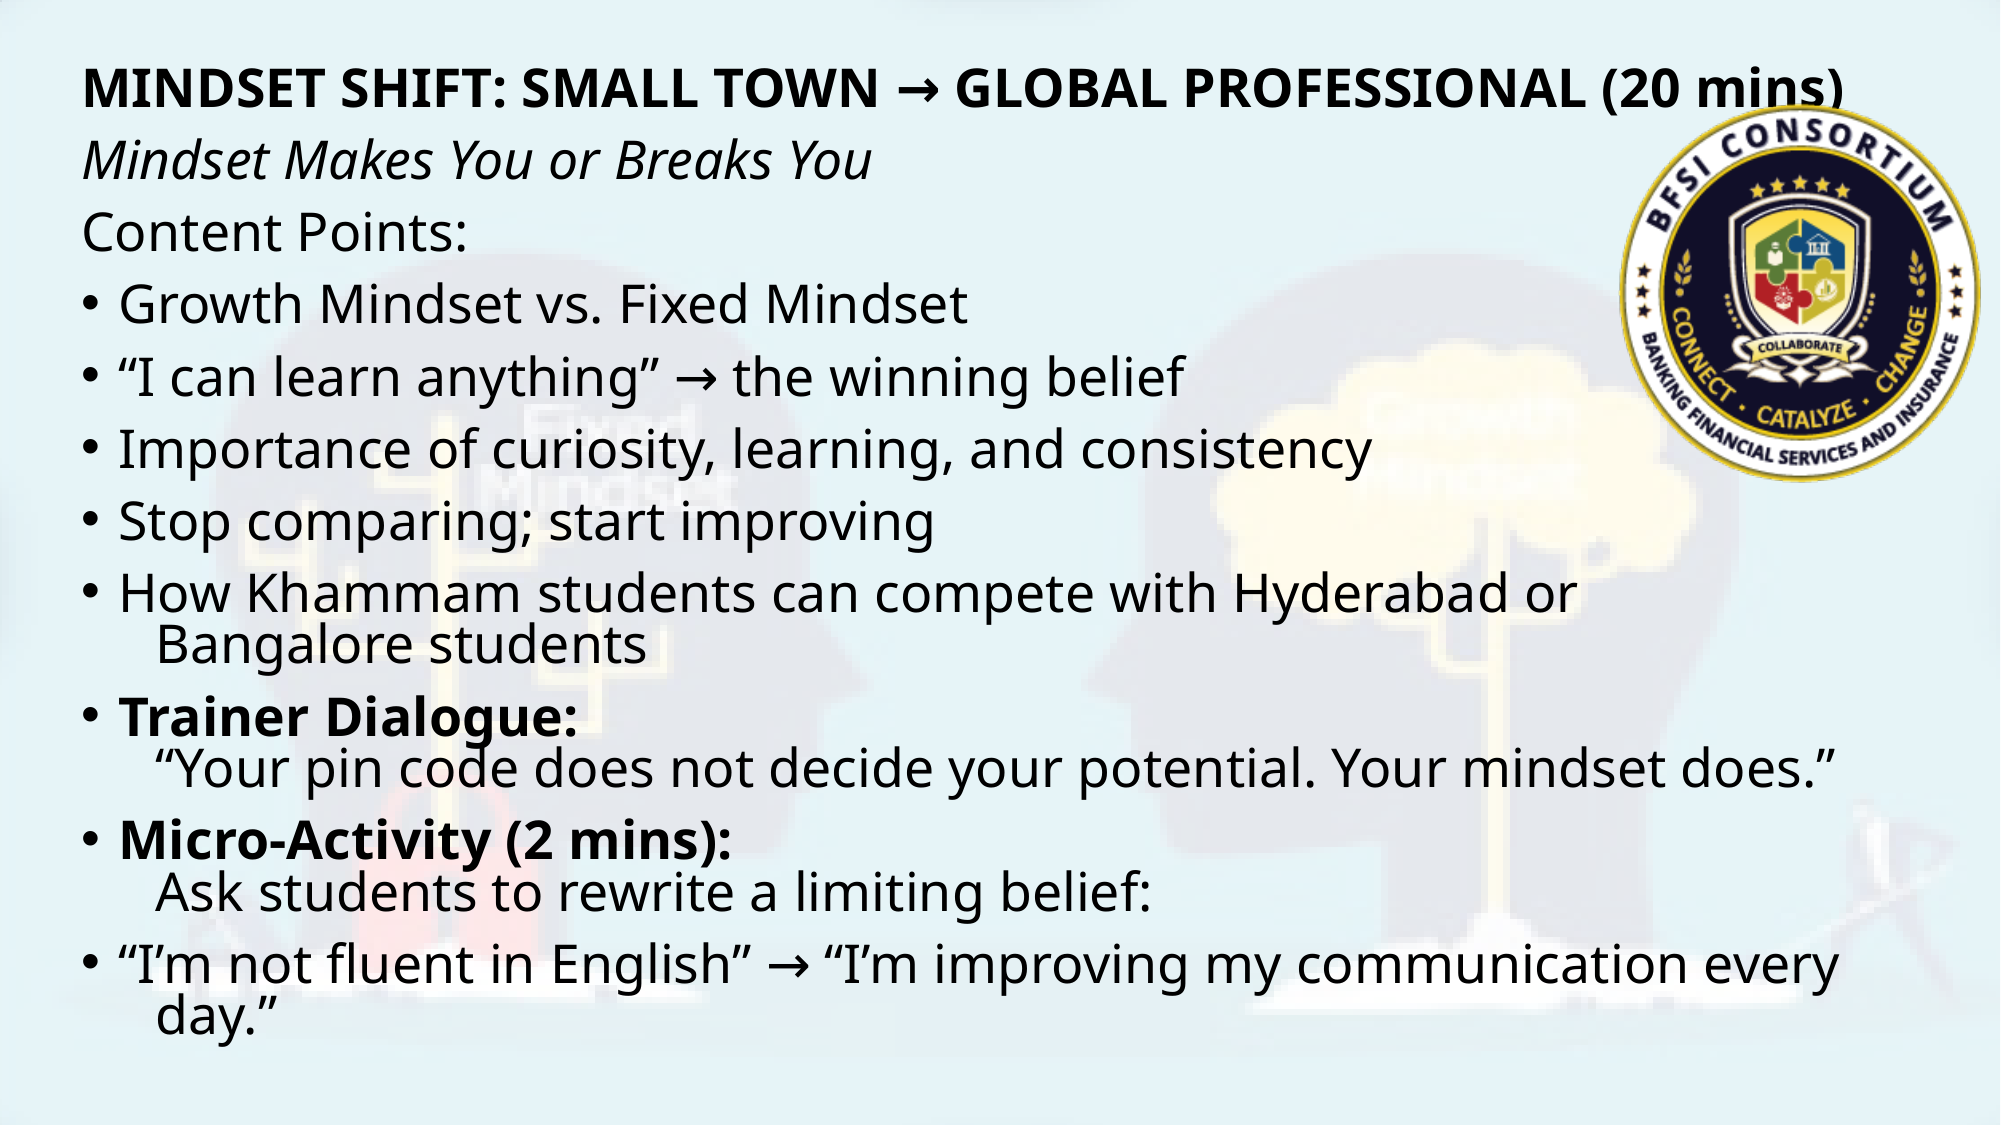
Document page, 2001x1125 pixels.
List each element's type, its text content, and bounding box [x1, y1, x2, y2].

list MINDSET SHIFT: SMALL TOWN → GLOBAL PROFESSIONAL (20 mins) Mindset Makes You or Breaks You Content Points: Growth Mindset vs. Fixed Mindset “I can learn anything” → the winning belief Importance of curiosity, learning, and consistency Stop comparing; start improving How Khammam students can compete with Hyderabad or Bangalore students Trainer Dialogue: “Your pin code does not decide your potential. Your mindset does.” Micro-Activity (2 mins): Ask students to rewrite a limiting belief: “I’m not fluent in English” → “I’m improving my communication every day.” [66, 58, 1863, 1083]
picture [0, 0, 2000, 1125]
